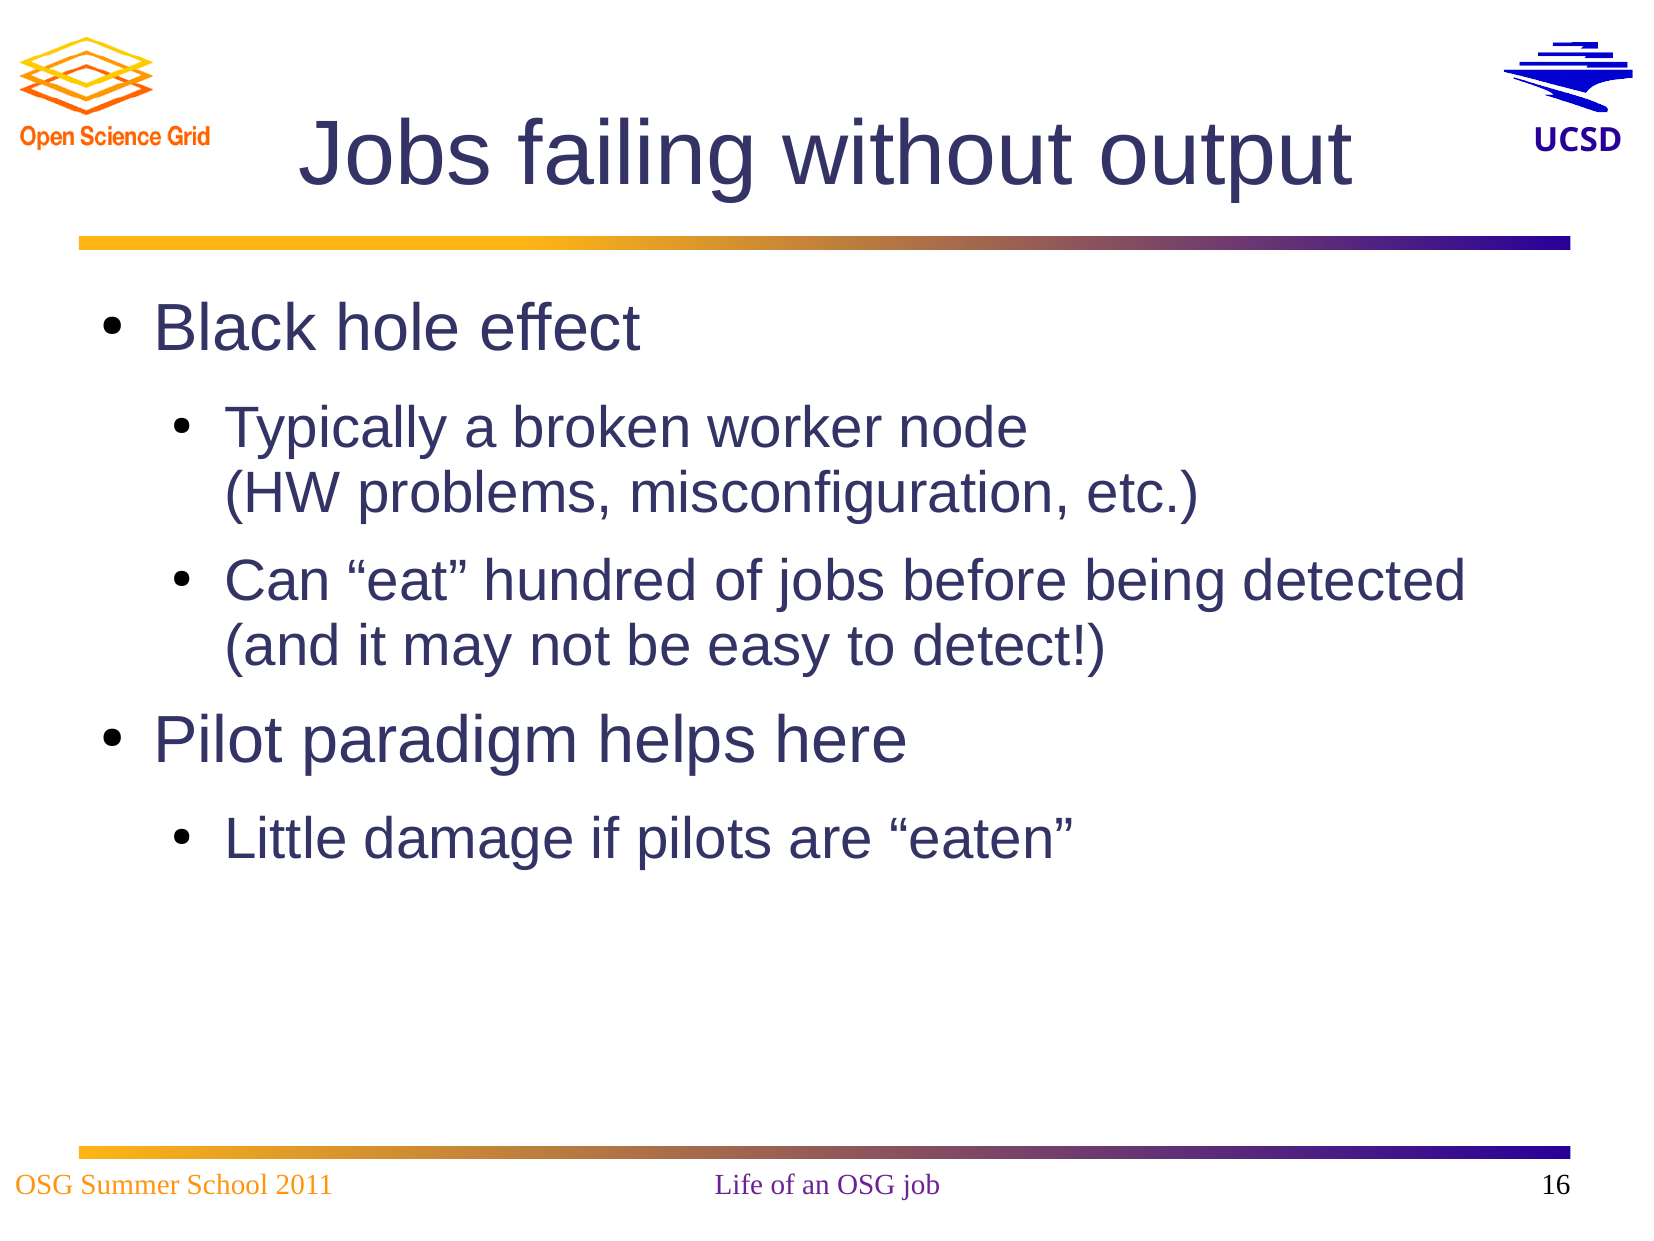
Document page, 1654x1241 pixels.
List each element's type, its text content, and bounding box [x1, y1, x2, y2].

list Black hole effect Typically a broken worker node (HW problems, misconfiguration, etc.) Can “eat” hundred of jobs before being detected (and it may not be easy to detect!) Pilot paradigm helps here Little damage if pilots are “eaten” [82, 290, 1571, 1109]
picture [0, 14, 229, 167]
picture [1495, 42, 1637, 118]
title Jobs failing without output [82, 56, 1571, 250]
